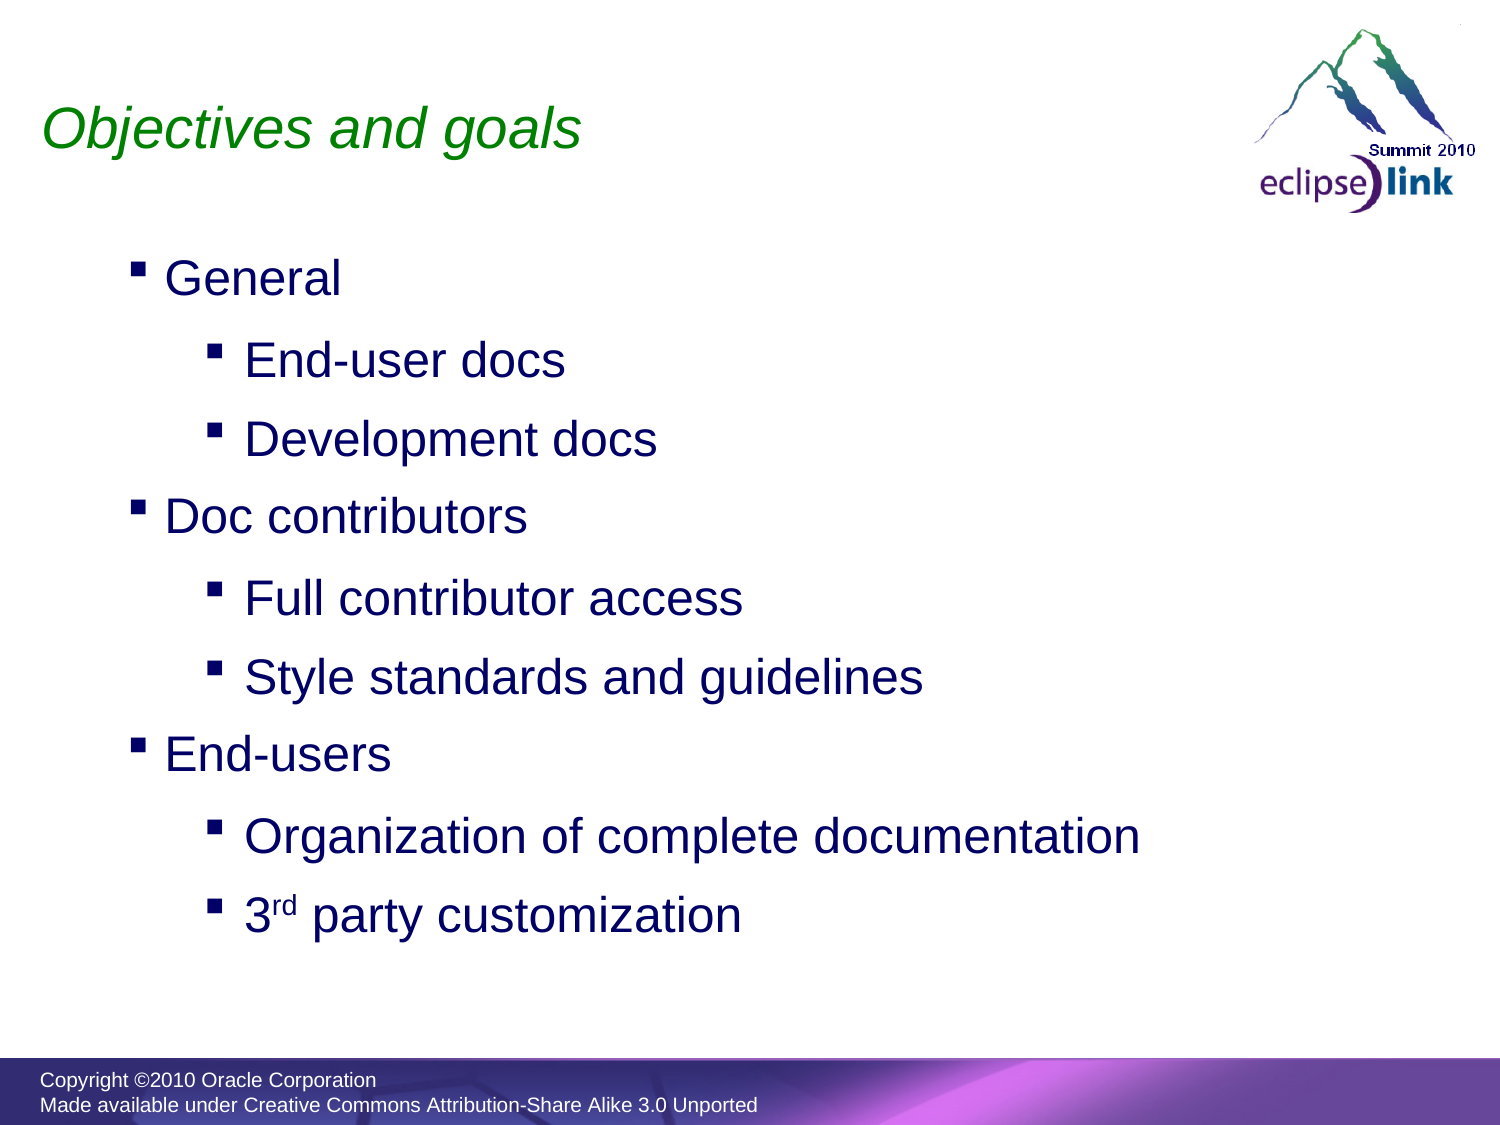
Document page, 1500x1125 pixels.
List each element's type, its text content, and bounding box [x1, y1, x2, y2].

title Objectives and goals [26, 90, 1223, 173]
picture [0, 1058, 1500, 1125]
picture [1250, 24, 1478, 215]
list General End-user docs Development docs Doc contributors Full contributor access Style standards and guidelines End-users Organization of complete documentation 3rd party customization [112, 237, 1388, 1021]
